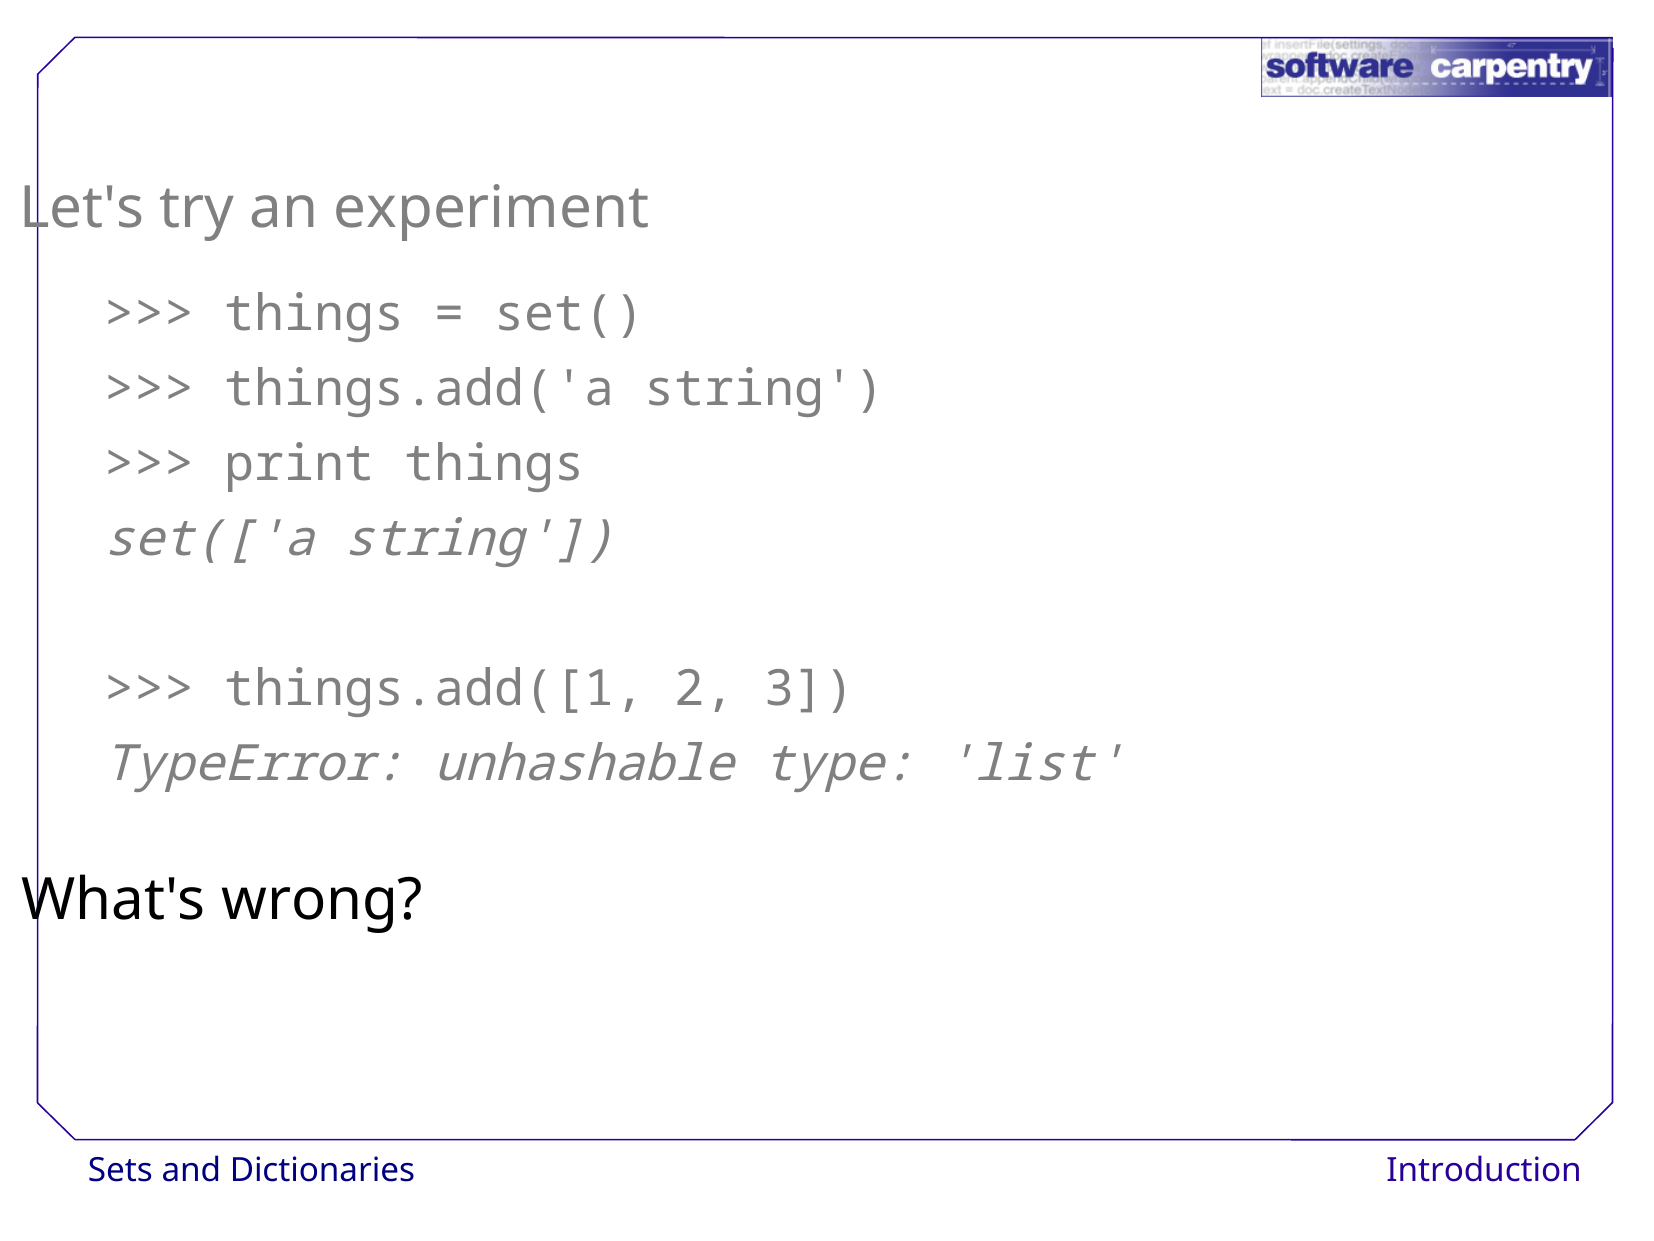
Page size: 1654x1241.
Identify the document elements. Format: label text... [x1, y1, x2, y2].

text_box What's wrong? [6, 818, 589, 939]
text_box Let's try an experiment [4, 126, 815, 248]
picture [1261, 39, 1613, 97]
text_box >>> things = set() >>> things.add('a string') >>> print things set(['a string']) >>> things.add([1, 2, 3]) TypeError: unhashable type: 'list' [89, 258, 1512, 828]
